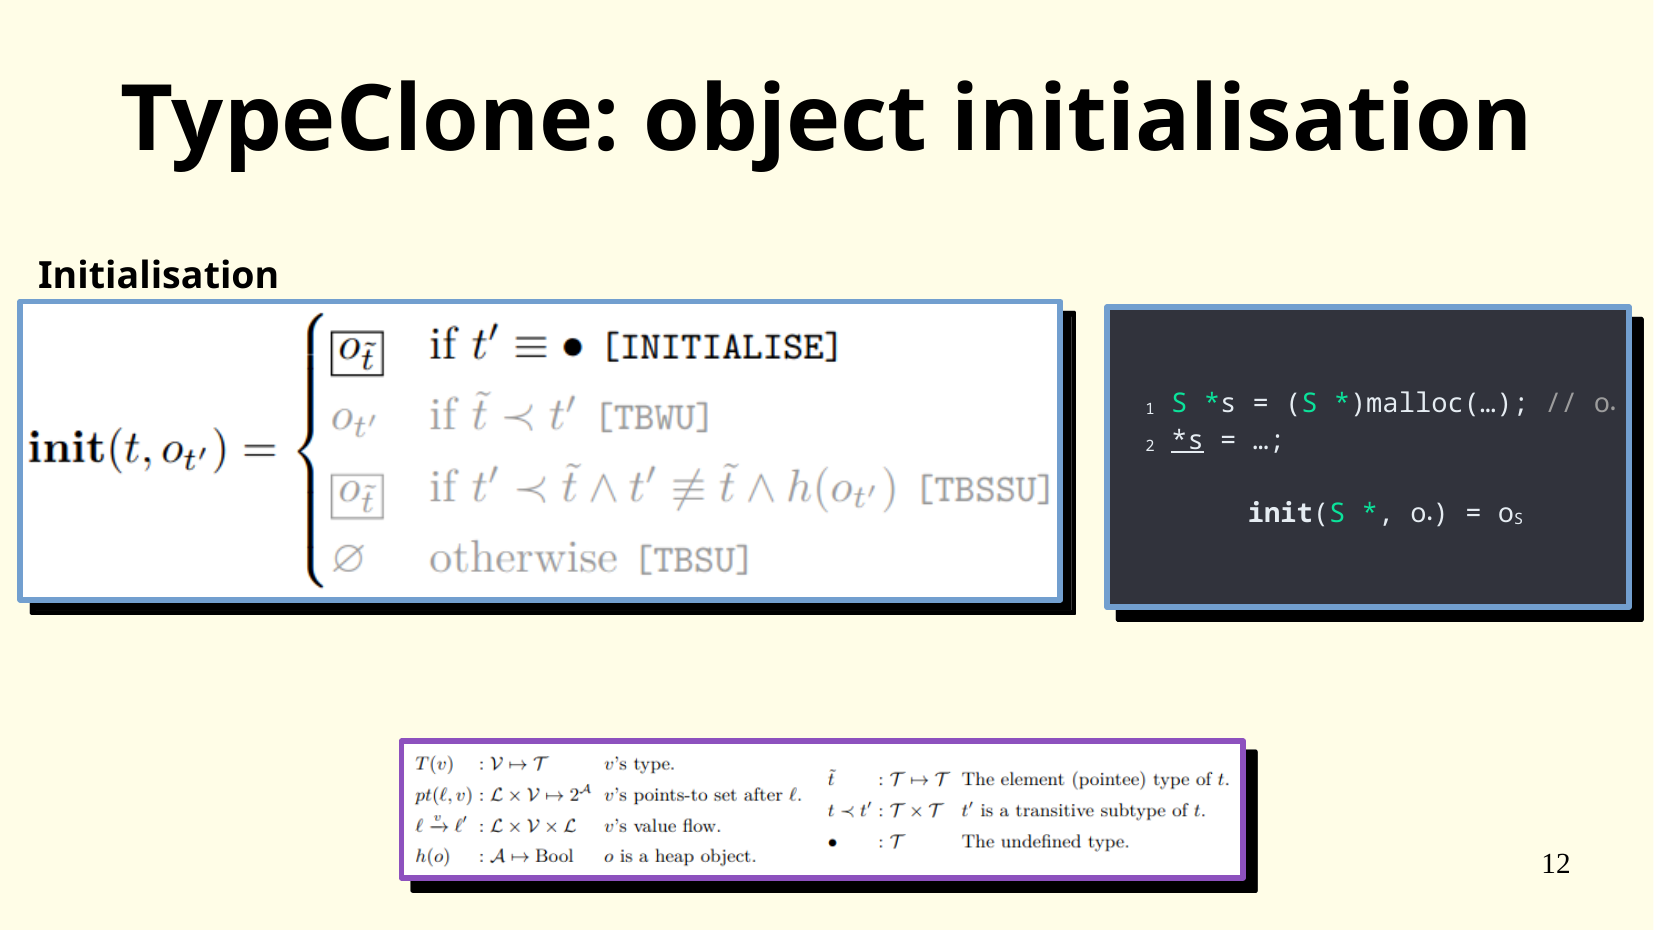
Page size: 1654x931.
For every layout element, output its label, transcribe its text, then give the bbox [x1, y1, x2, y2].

title TypeClone: object initialisation [82, 37, 1571, 193]
picture [404, 744, 1241, 875]
text_box 1 S *s = (S *)malloc(…); // o• 2 *s = …; init(S *, o•) = oS [1107, 307, 1629, 596]
picture [23, 304, 1058, 597]
text_box [322, 382, 1051, 581]
text_box Initialisation [23, 241, 1017, 305]
